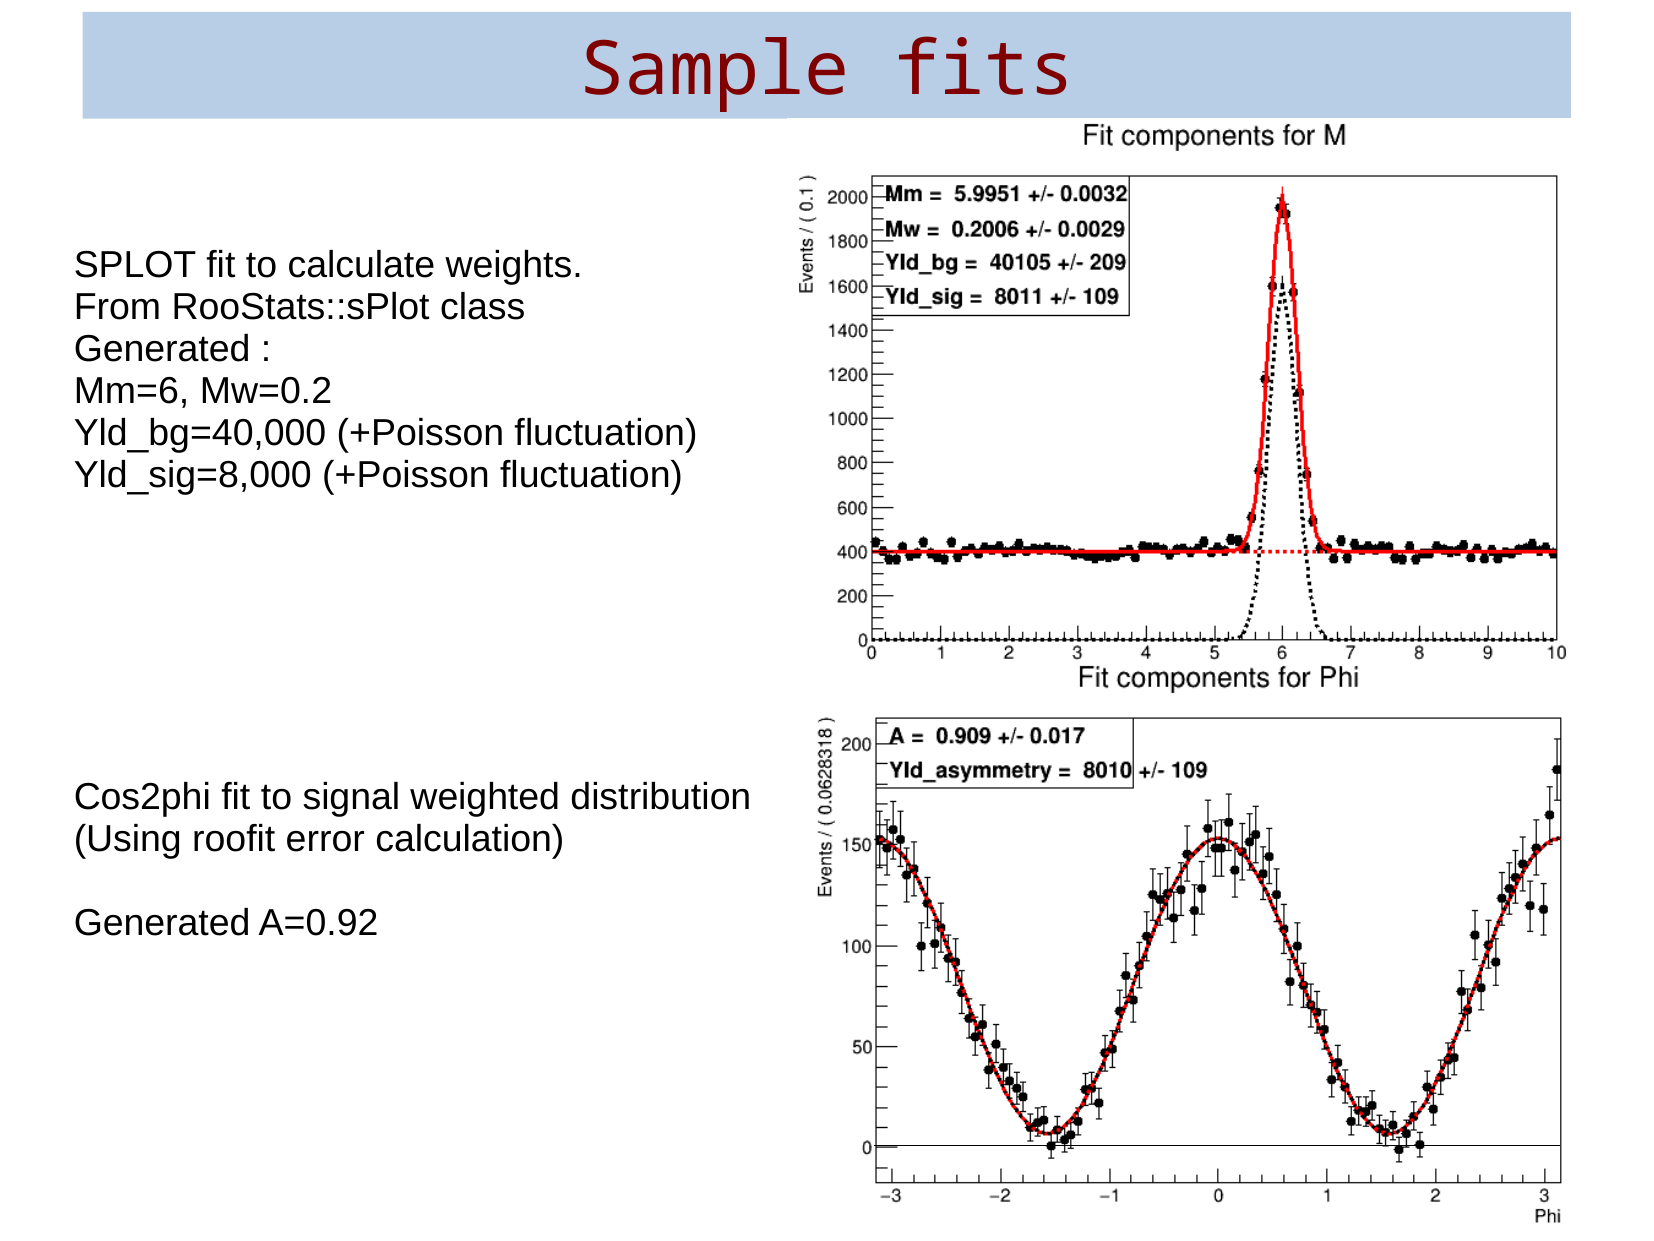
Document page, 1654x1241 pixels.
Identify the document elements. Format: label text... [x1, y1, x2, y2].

title Sample fits [82, 11, 1571, 119]
text_box Cos2phi fit to signal weighted distribution (Using roofit error calculation) Generated A=0.92 [59, 767, 767, 951]
picture [787, 118, 1646, 1241]
text_box SPLOT fit to calculate weights. From RooStats::sPlot class Generated : Mm=6, Mw=0.2 Yld_bg=40,000 (+Poisson fluctuation) Yld_sig=8,000 (+Poisson fluctuation) [59, 236, 713, 545]
